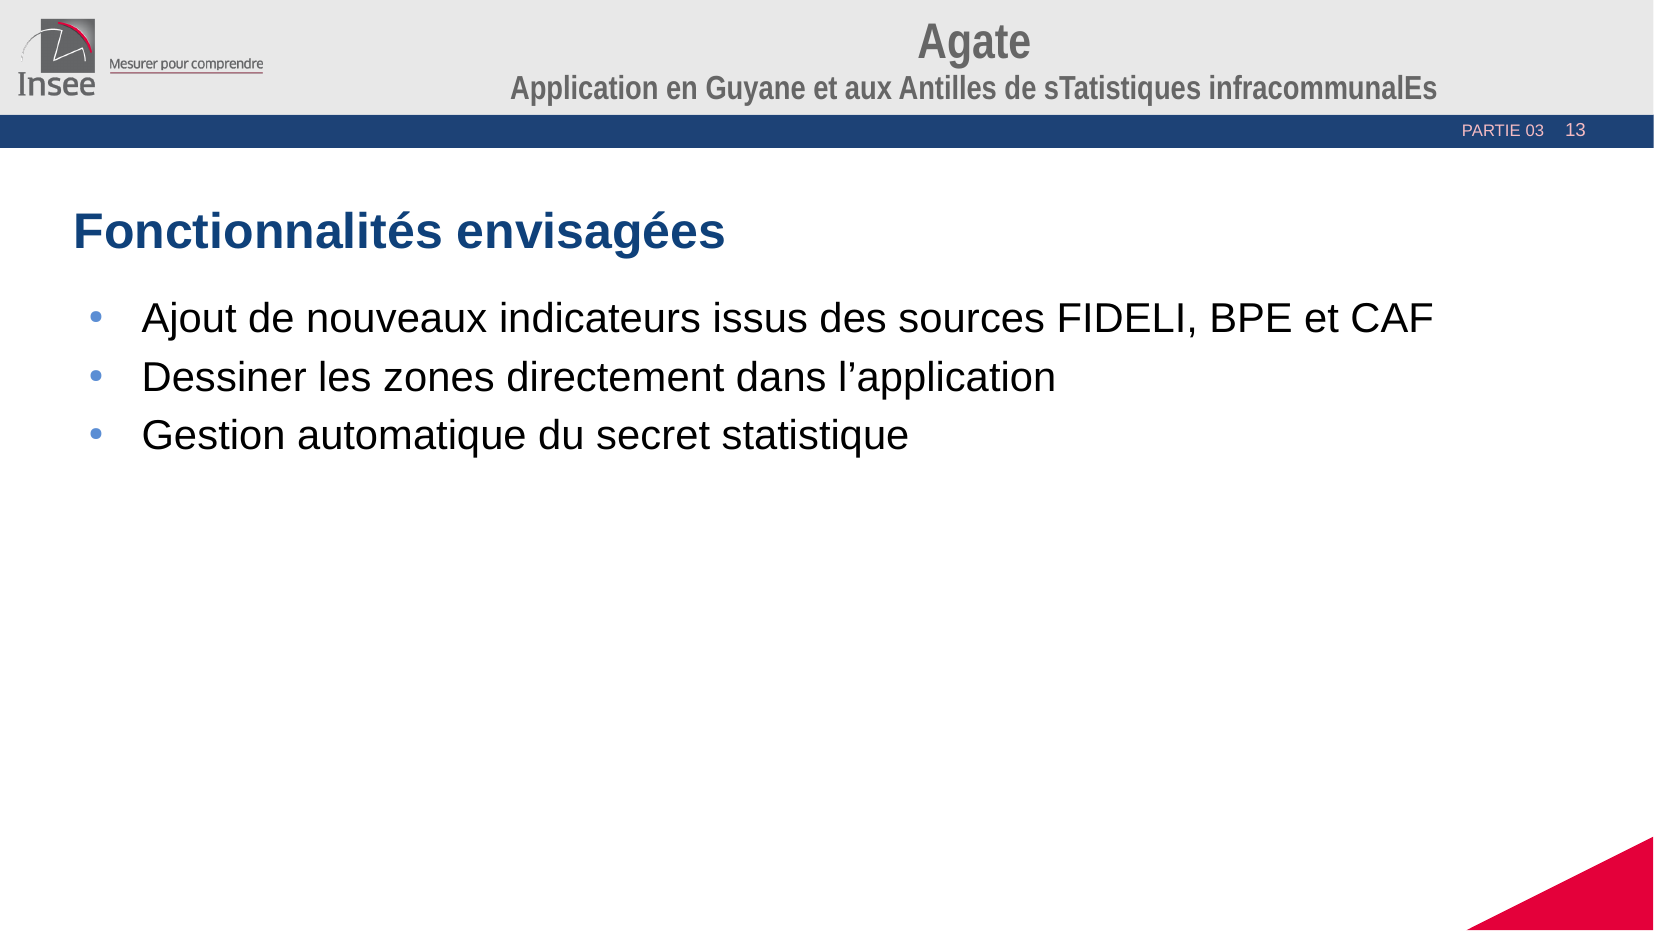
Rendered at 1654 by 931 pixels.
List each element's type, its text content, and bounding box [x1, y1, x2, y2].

text_box Fonctionnalités envisagées [59, 196, 1607, 272]
text_box PARTIE 03 [1311, 114, 1560, 148]
picture [14, 0, 263, 99]
list Ajout de nouveaux indicateurs issus des sources FIDELI, BPE et CAF Dessiner les zones directement dans l’application Gestion automatique du secret statistique [53, 295, 1601, 898]
title Agate Application en Guyane et aux Antilles de sTatistiques infracommunalEs [295, 0, 1654, 119]
